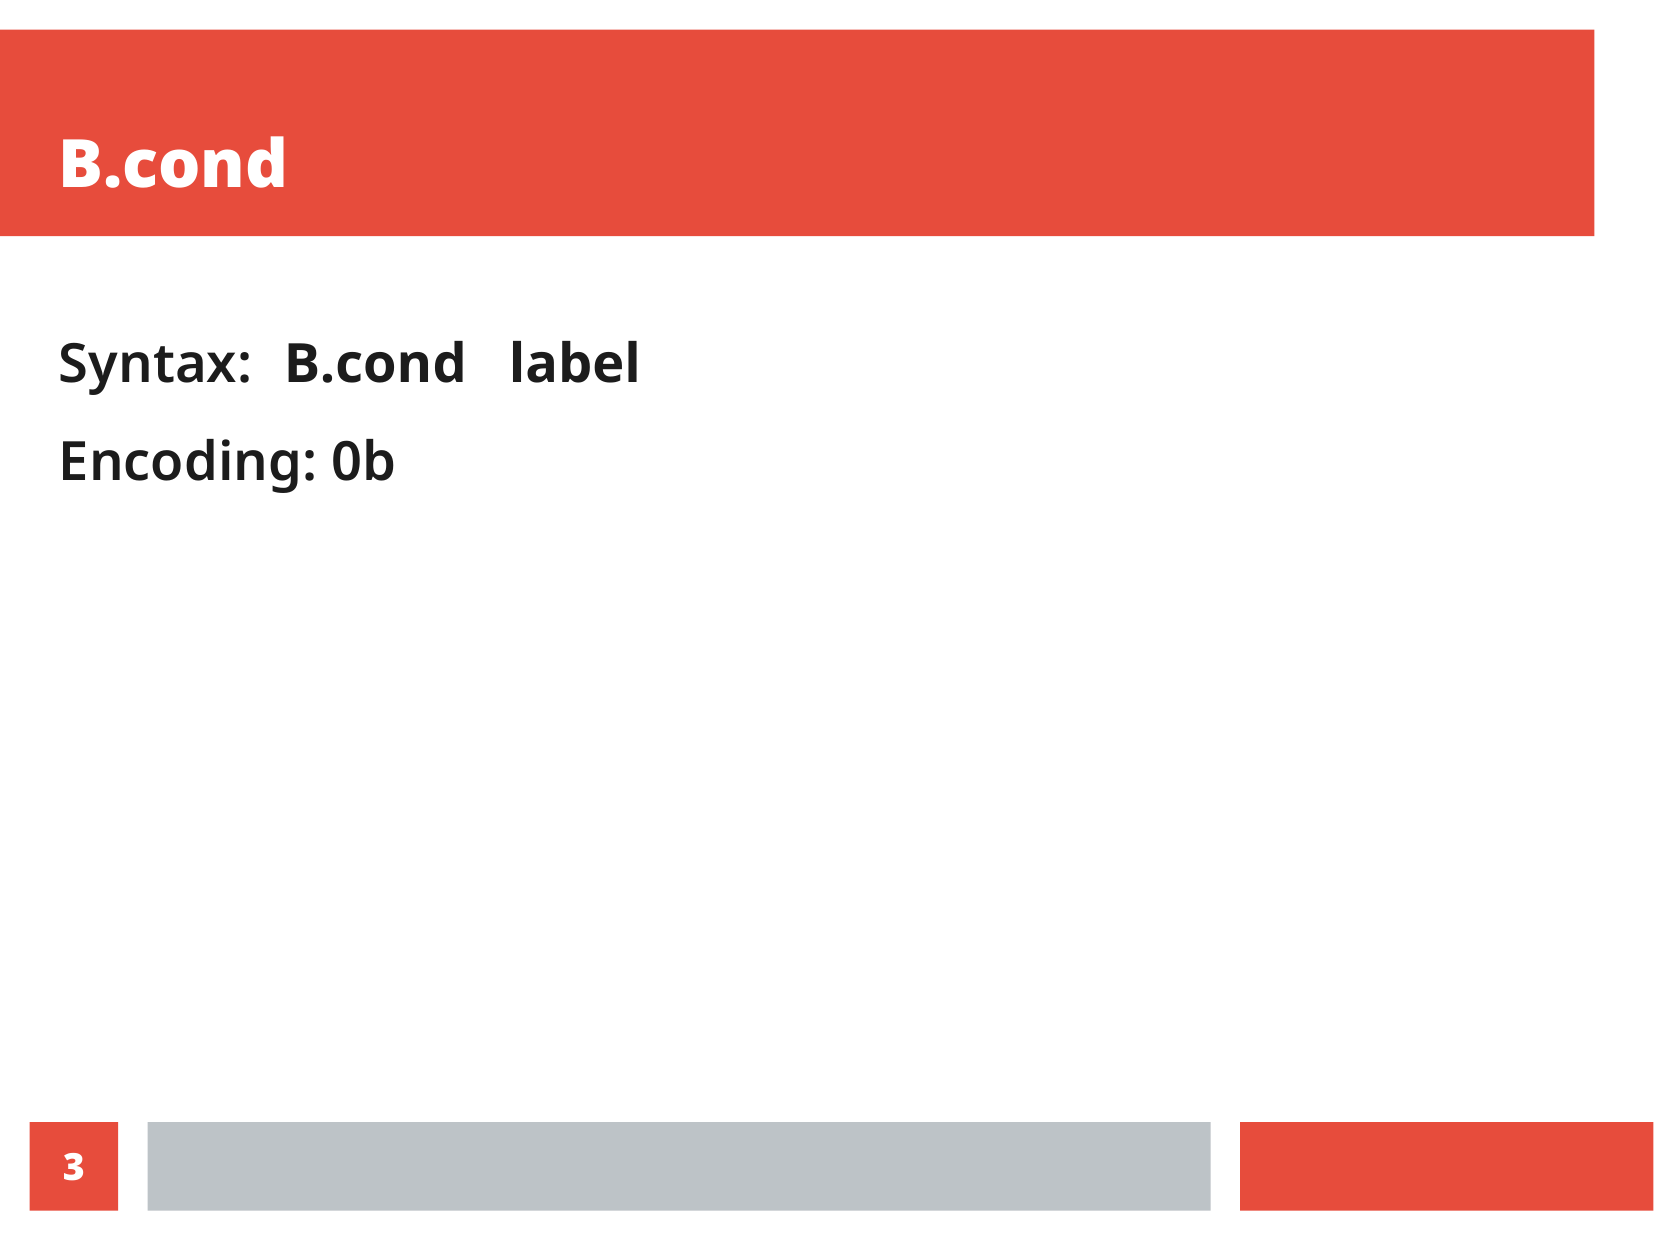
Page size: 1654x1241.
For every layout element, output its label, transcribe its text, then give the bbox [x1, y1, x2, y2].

title B.cond [59, 59, 1595, 207]
list Syntax: B.cond label Encoding: 0b [59, 324, 1565, 1093]
